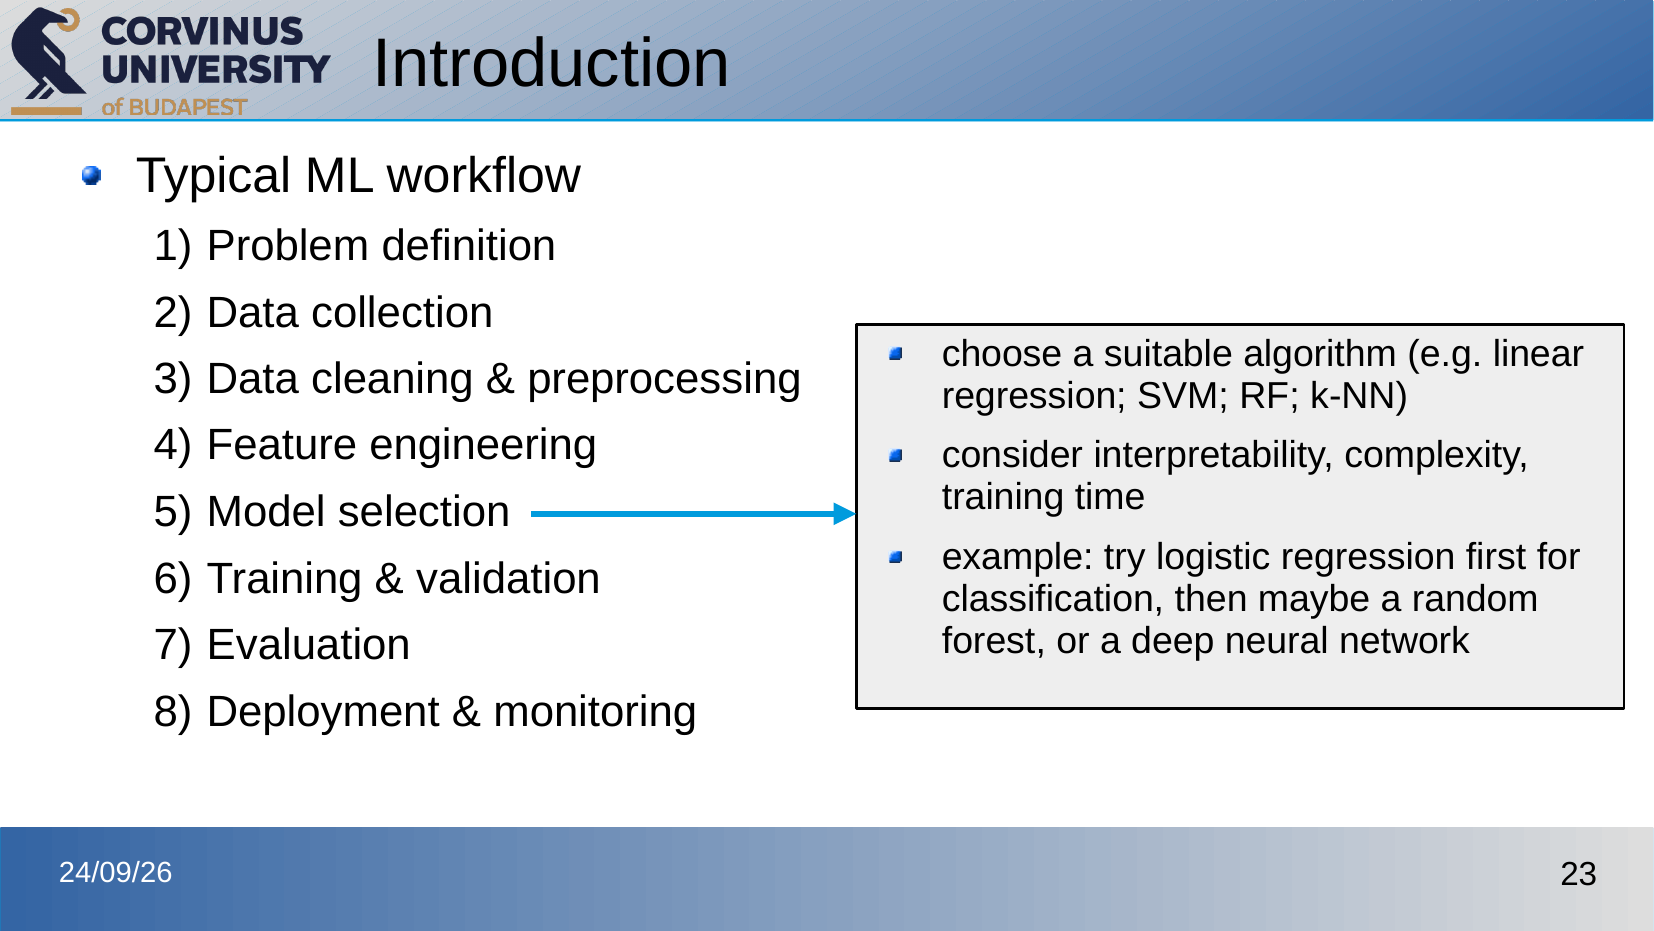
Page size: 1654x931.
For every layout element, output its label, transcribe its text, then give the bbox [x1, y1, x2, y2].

list Typical ML workflow Problem definition Data collection Data cleaning & preprocessing Feature engineering Model selection Training & validation Evaluation Deployment & monitoring [64, 147, 1601, 739]
picture [11, 7, 331, 115]
text_box choose a suitable algorithm (e.g. linear regression; SVM; RF; k-NN) consider interpretability, complexity, training time example: try logistic regression first for classification, then maybe a random forest, or a deep neural network [856, 324, 1625, 709]
title Introduction [372, 23, 1625, 103]
